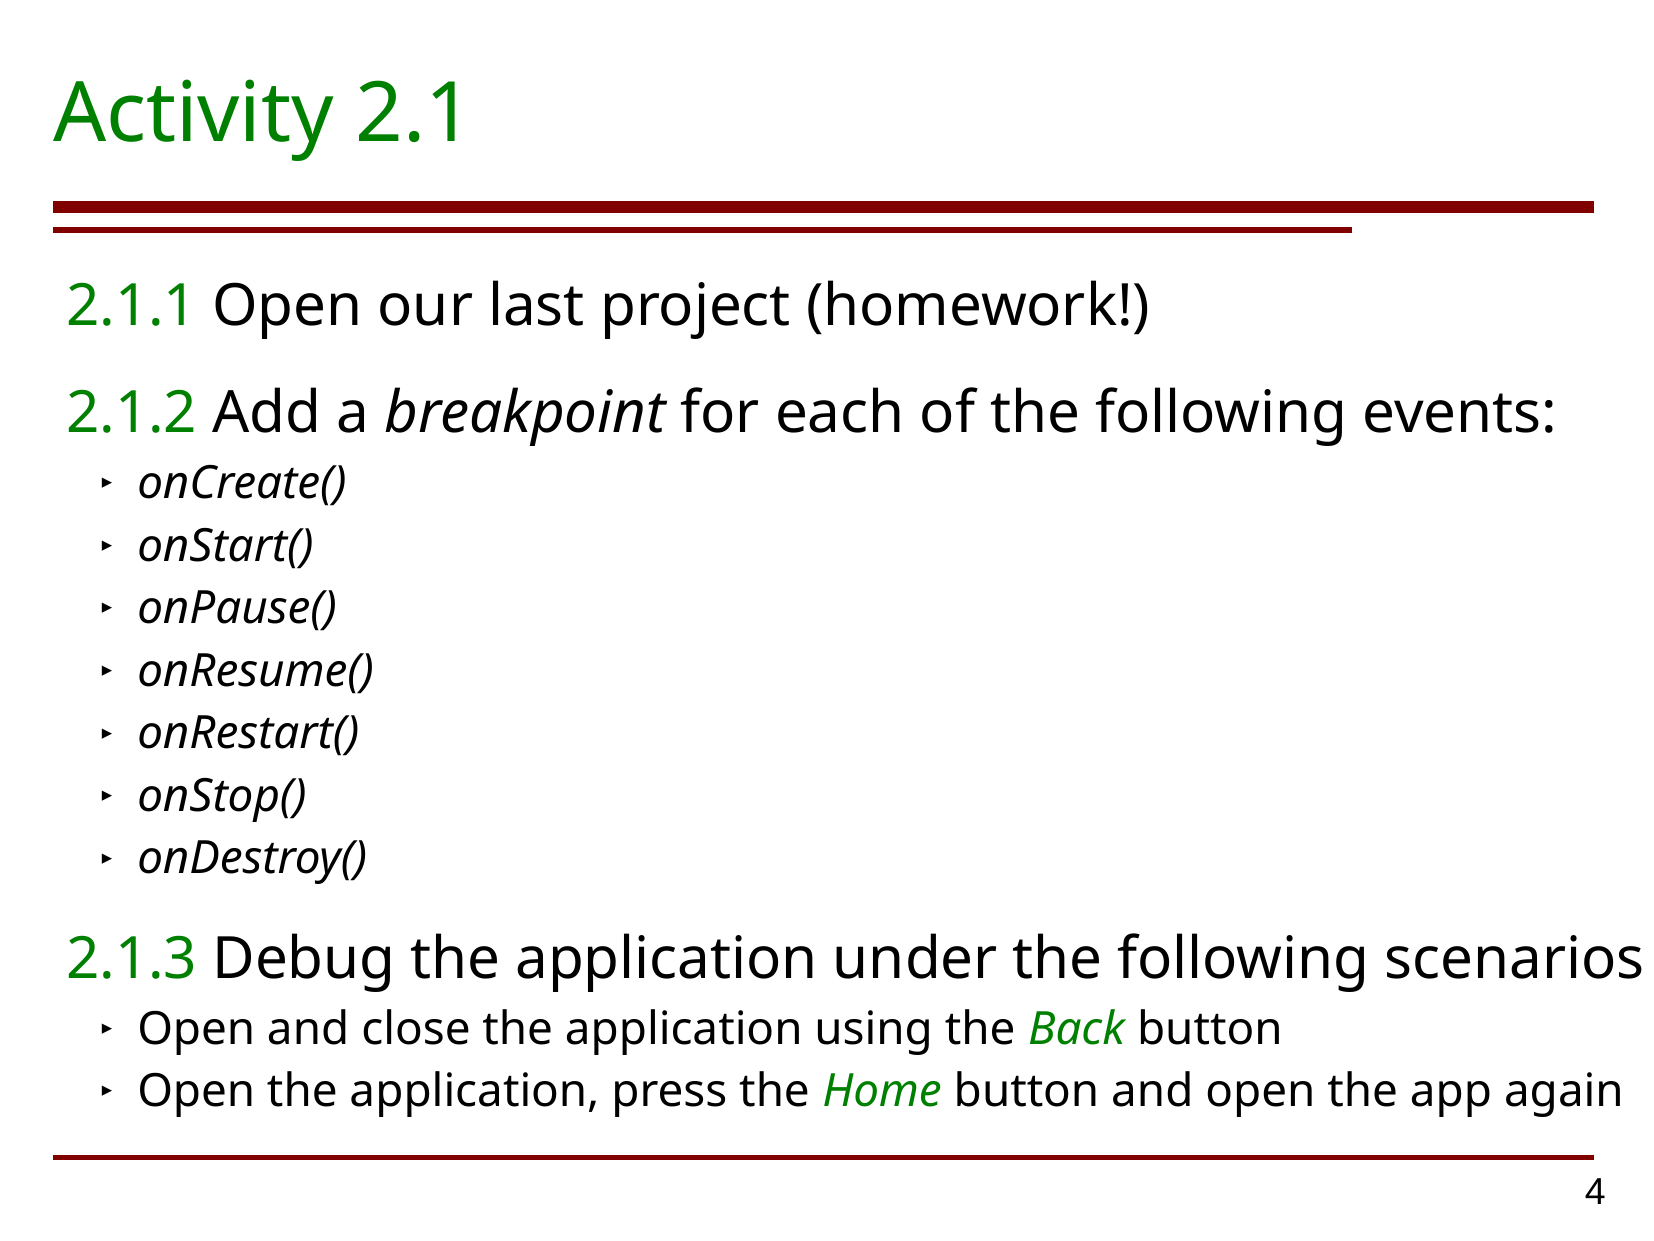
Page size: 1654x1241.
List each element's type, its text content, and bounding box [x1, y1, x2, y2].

subtitle Activity 2.1 [53, 48, 1542, 172]
text_box <número> [35, 1163, 1654, 1221]
text_box 2.1.1 Open our last project (homework!) 2.1.2 Add a breakpoint for each of the following events: onCreate() onStart() onPause() onResume() onRestart() onStop() onDestroy() 2.1.3 Debug the application under the following scenarios Open and close the application using the Back button Open the application, press the Home button and open the app again [51, 255, 1580, 1115]
